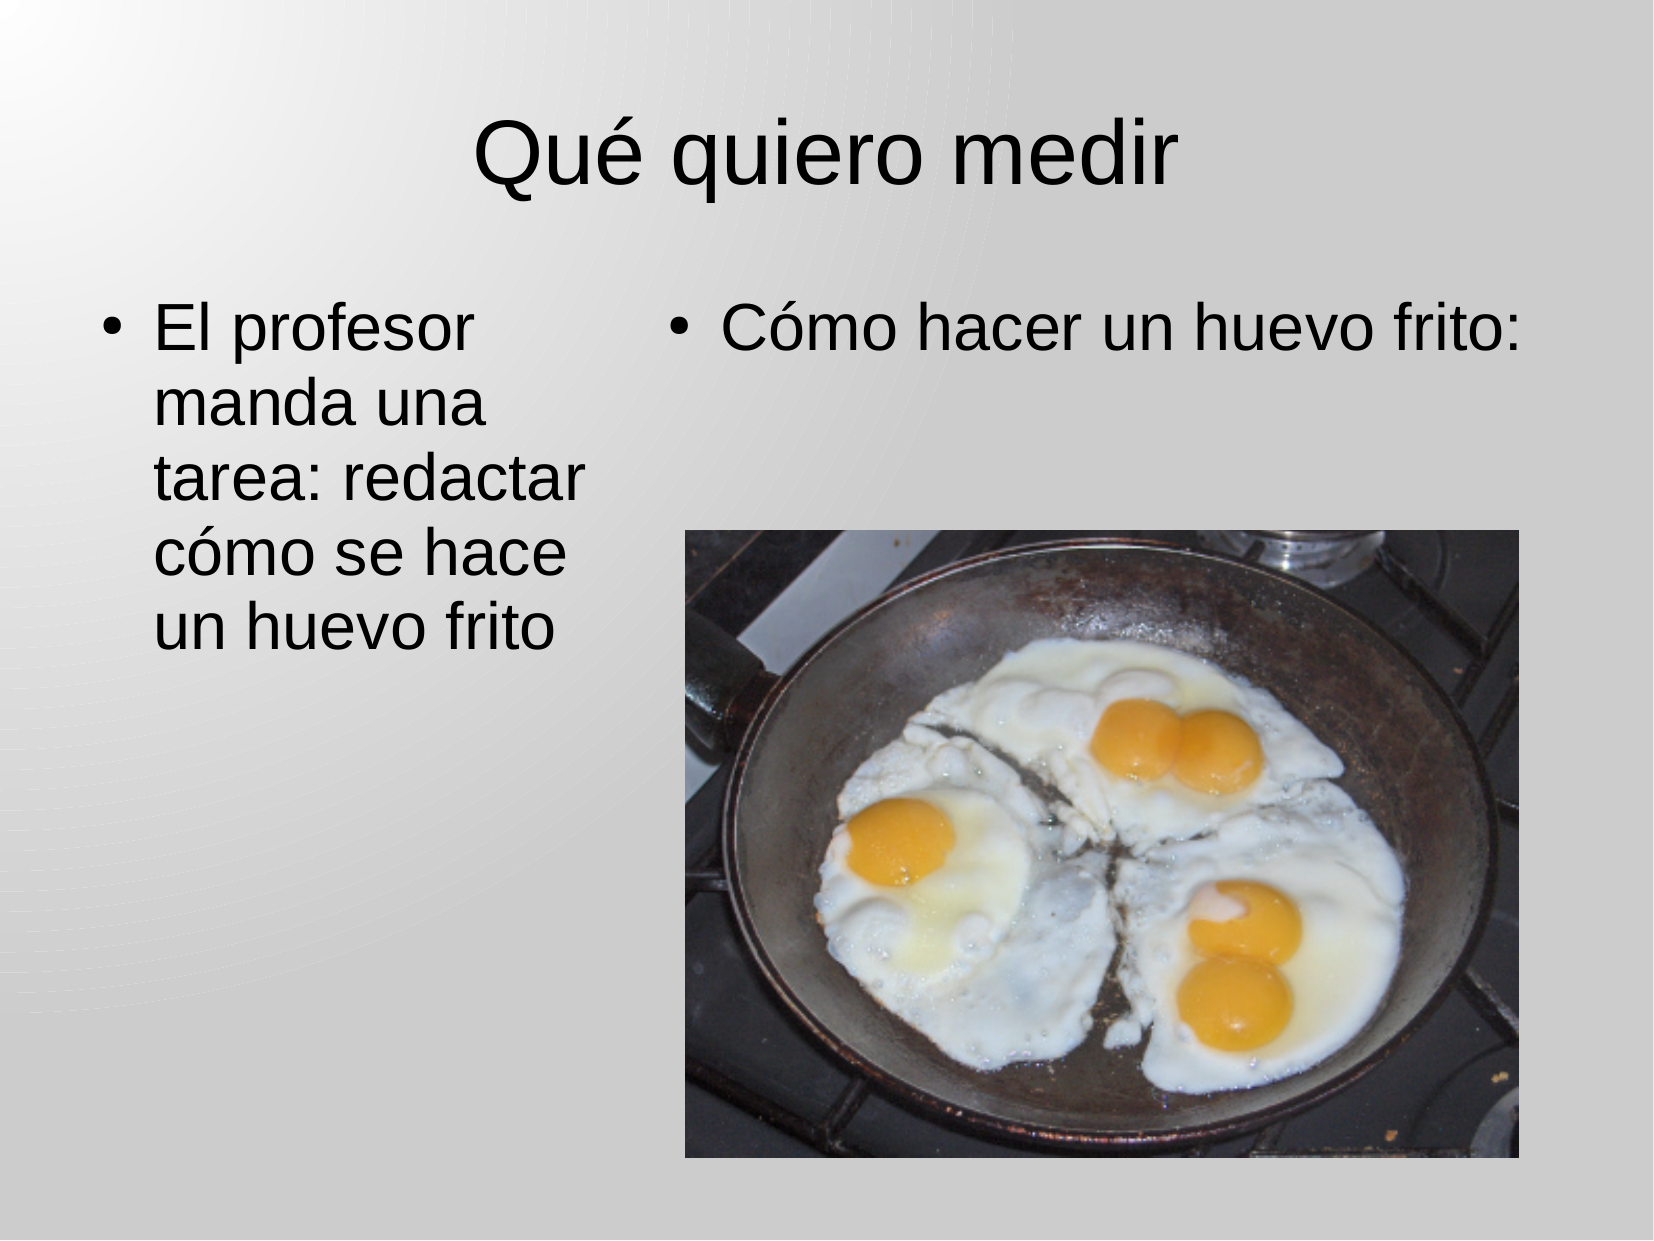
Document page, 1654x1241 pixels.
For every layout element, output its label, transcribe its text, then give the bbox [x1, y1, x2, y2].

list Cómo hacer un huevo frito: [649, 290, 1539, 1109]
title Qué quiero medir [82, 49, 1571, 257]
list El profesor manda una tarea: redactar cómo se hace un huevo frito [82, 290, 591, 1109]
picture [685, 530, 1519, 1158]
